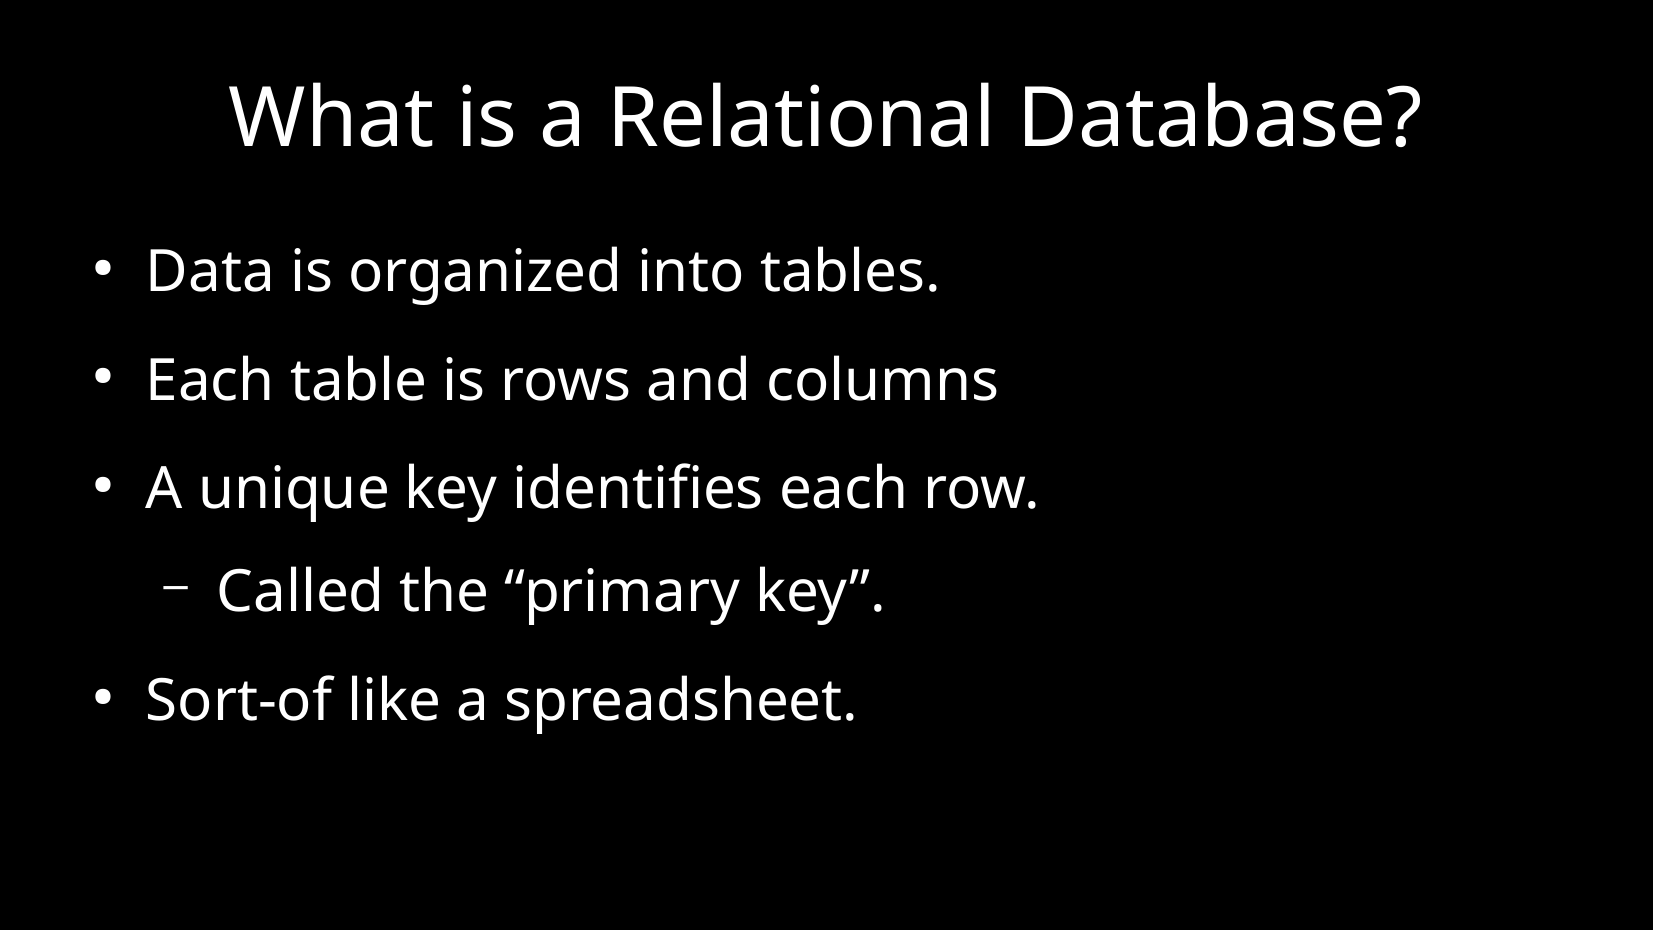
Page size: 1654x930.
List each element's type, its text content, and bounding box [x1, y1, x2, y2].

title What is a Relational Database? [82, 37, 1571, 193]
list Data is organized into tables. Each table is rows and columns A unique key identifies each row. Called the “primary key”. Sort-of like a spreadsheet. [75, 229, 1613, 826]
